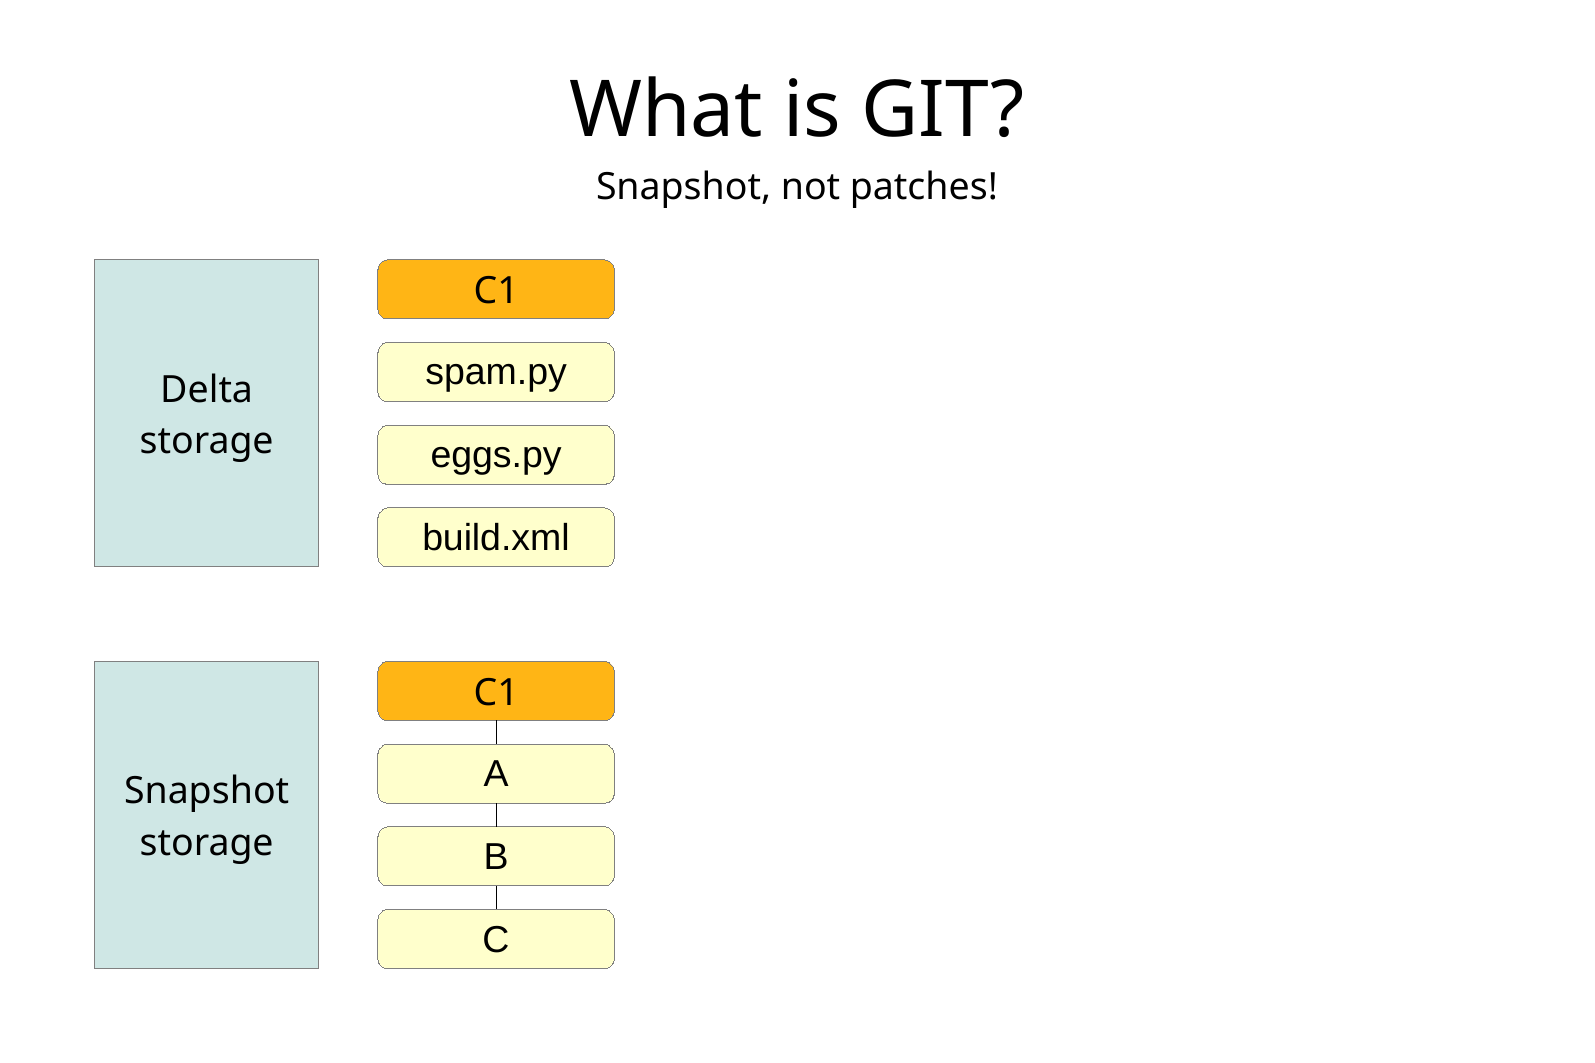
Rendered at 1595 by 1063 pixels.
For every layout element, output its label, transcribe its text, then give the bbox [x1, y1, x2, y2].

text_box A [377, 744, 615, 804]
text_box Delta storage [94, 259, 319, 567]
text_box build.xml [377, 507, 615, 567]
text_box C1 [377, 661, 615, 721]
title What is GIT? Snapshot, not patches! [79, 42, 1515, 220]
text_box B [377, 826, 615, 886]
text_box C [377, 909, 615, 969]
text_box spam.py [377, 342, 615, 402]
text_box eggs.py [377, 425, 615, 485]
text_box Snapshot storage [94, 661, 319, 969]
text_box C1 [377, 259, 615, 319]
